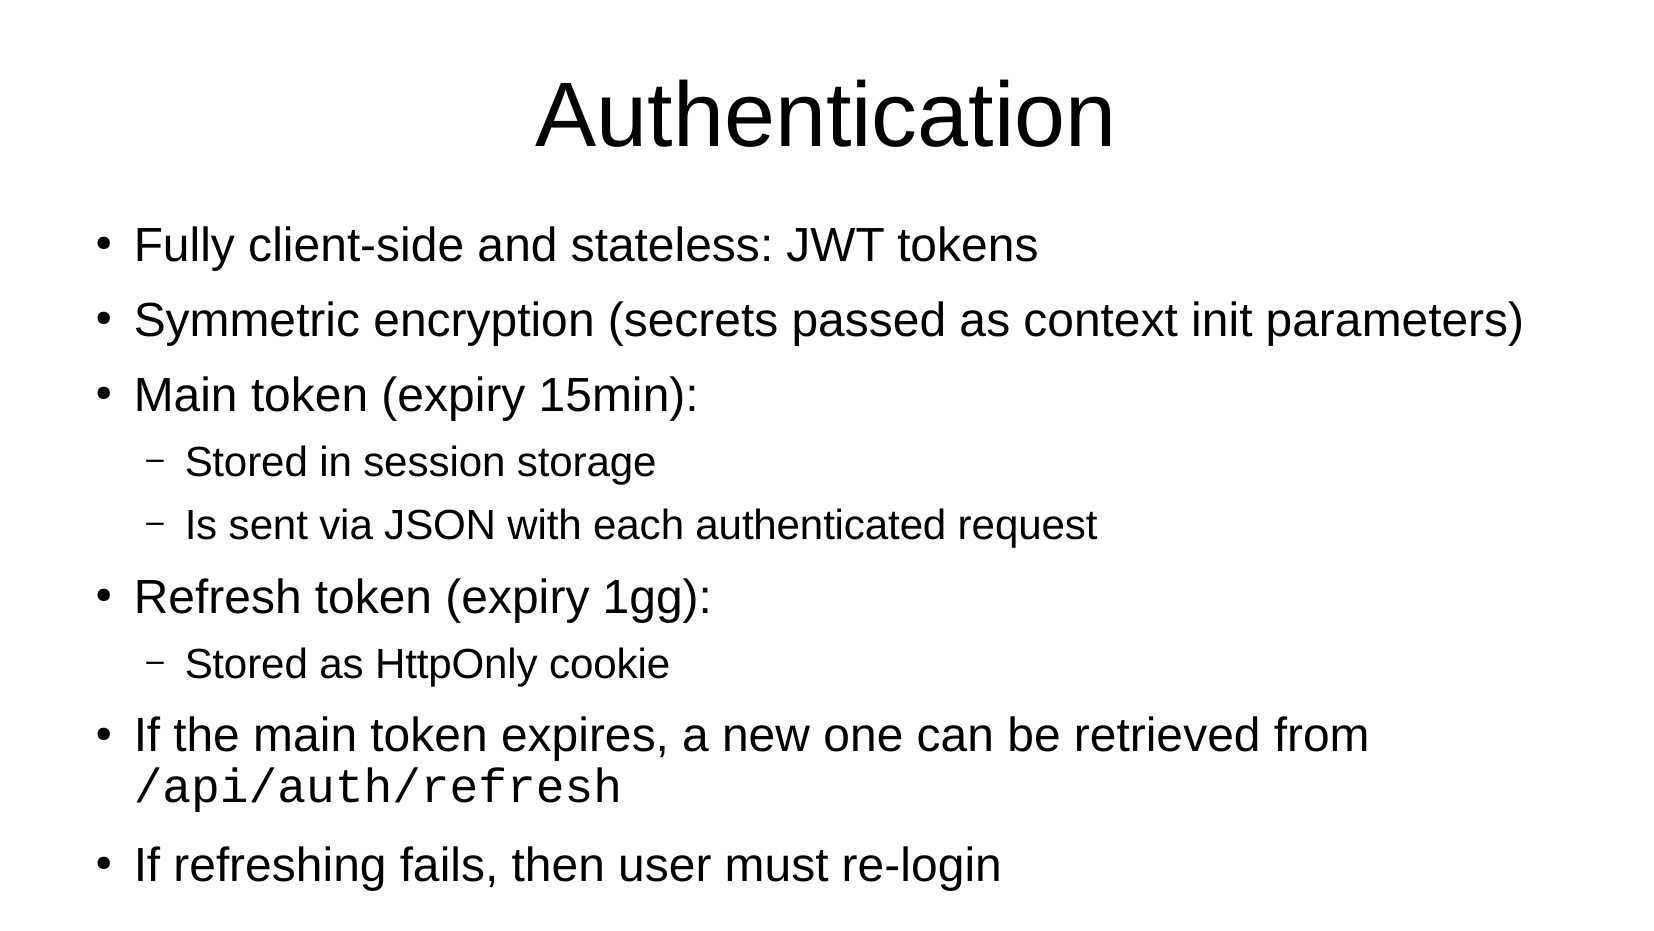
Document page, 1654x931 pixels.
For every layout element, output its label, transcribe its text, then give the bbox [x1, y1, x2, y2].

list Fully client-side and stateless: JWT tokens Symmetric encryption (secrets passed as context init parameters) Main token (expiry 15min): Stored in session storage Is sent via JSON with each authenticated request Refresh token (expiry 1gg): Stored as HttpOnly cookie If the main token expires, a new one can be retrieved from /api/auth/refresh If refreshing fails, then user must re-login [82, 217, 1571, 901]
title Authentication [82, 37, 1571, 193]
